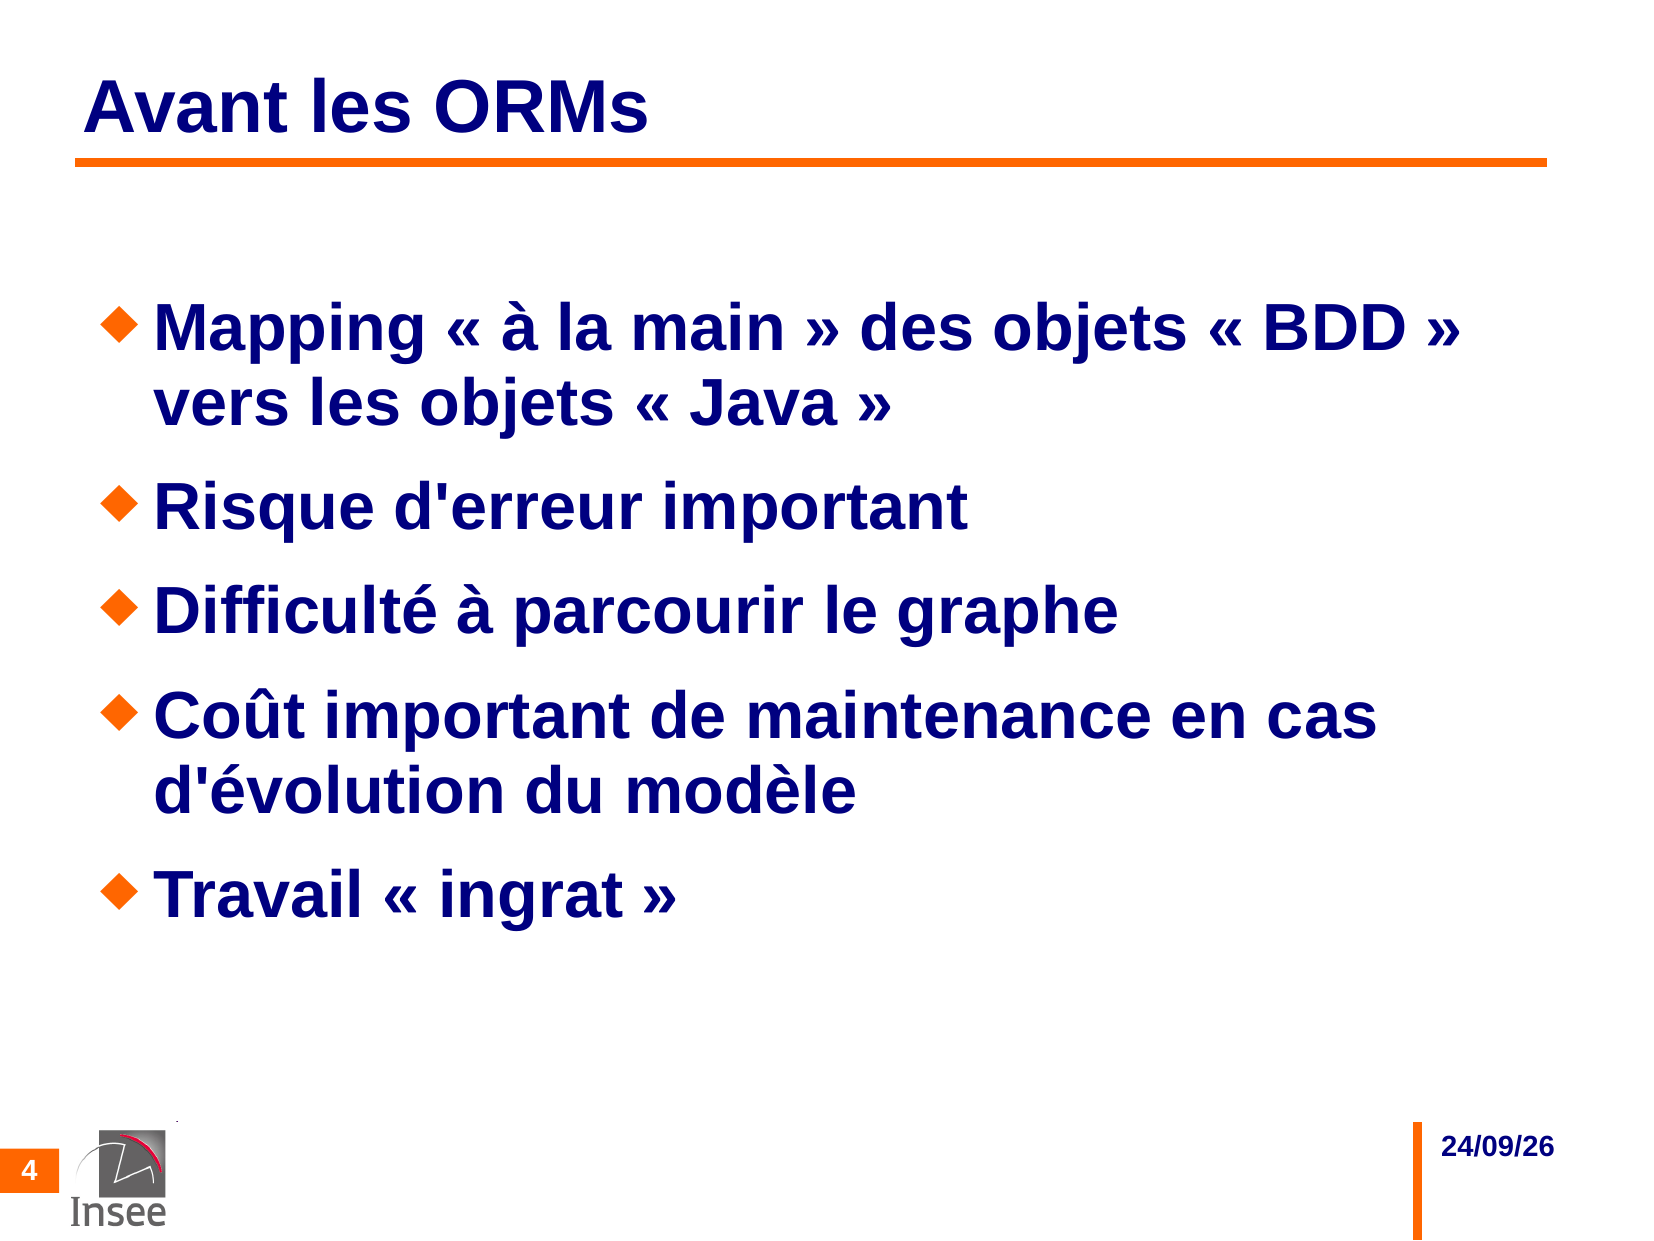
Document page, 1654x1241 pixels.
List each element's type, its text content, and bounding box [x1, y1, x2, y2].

list Mapping « à la main » des objets « BDD » vers les objets « Java » Risque d'erreur important Difficulté à parcourir le graphe Coût important de maintenance en cas d'évolution du modèle Travail « ingrat » [82, 290, 1571, 1010]
picture [62, 1121, 178, 1241]
title Avant les ORMs [82, 49, 1619, 163]
